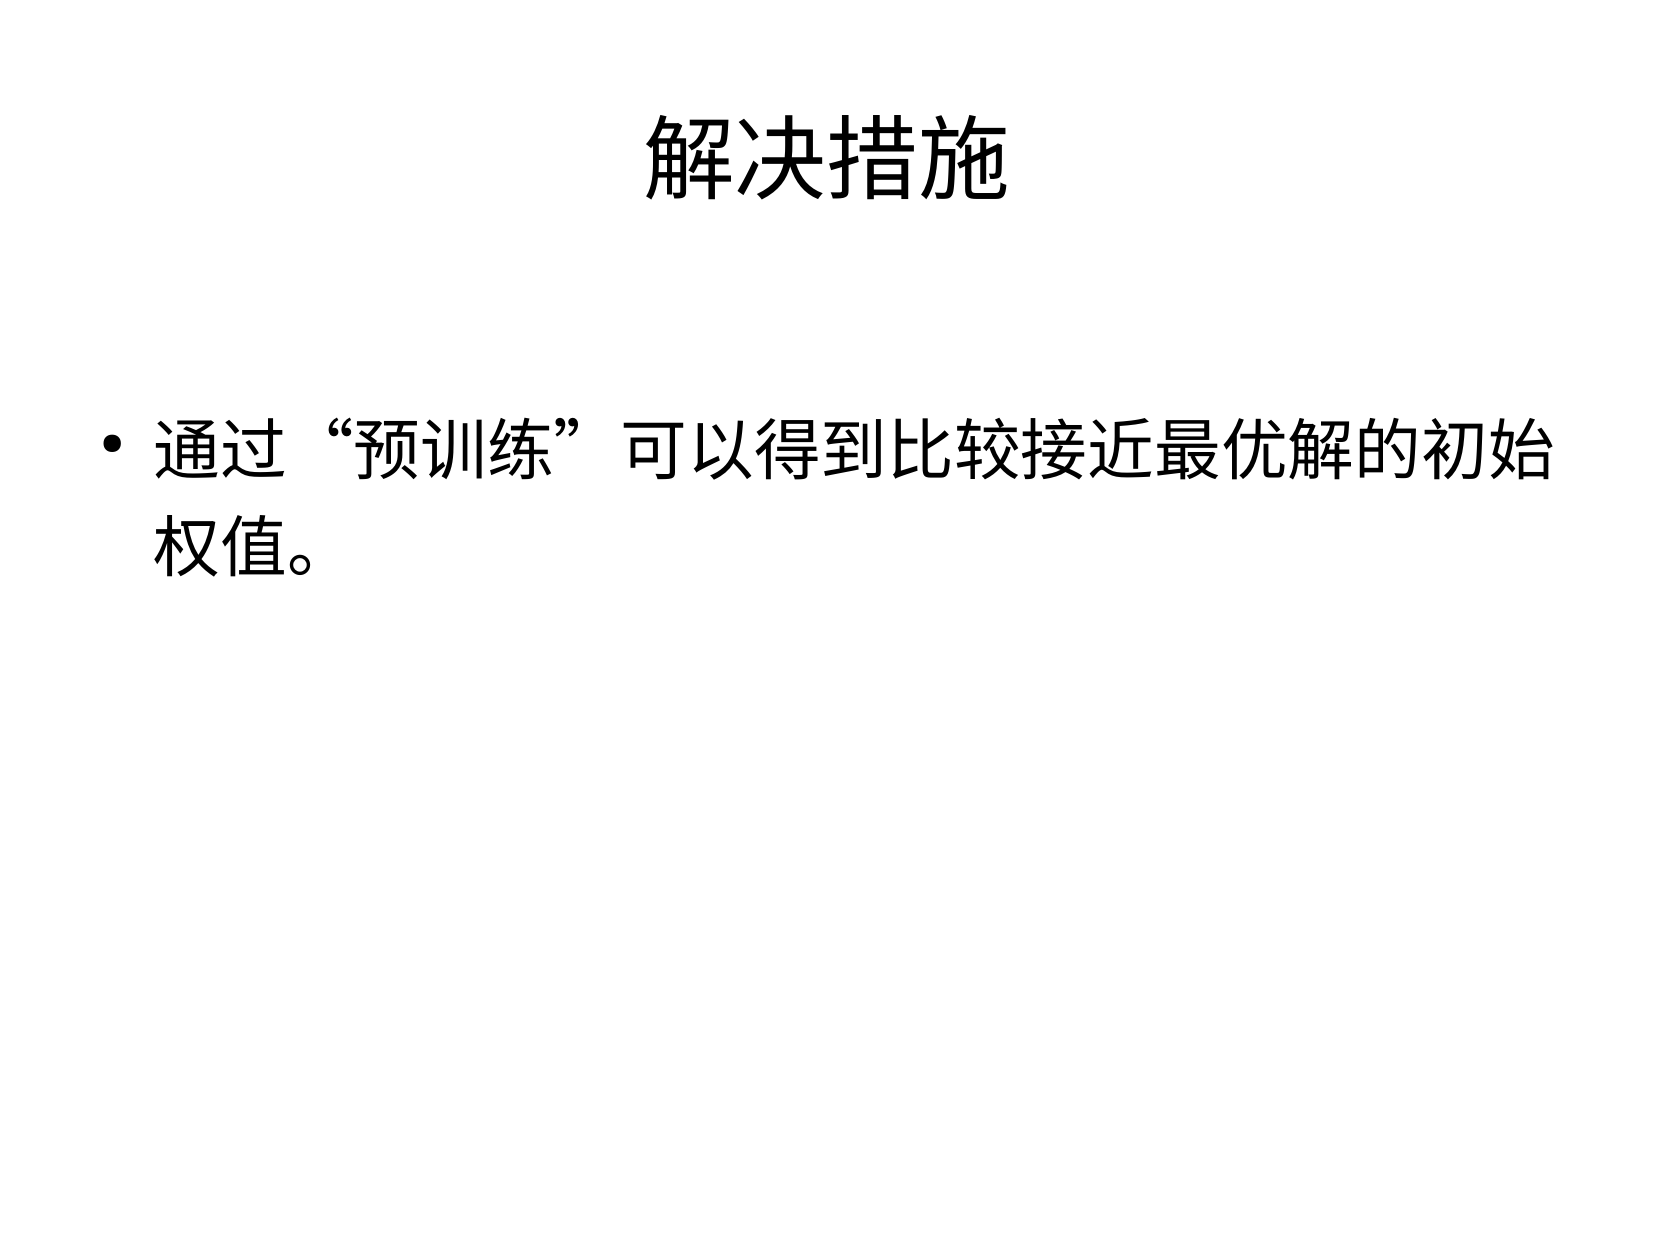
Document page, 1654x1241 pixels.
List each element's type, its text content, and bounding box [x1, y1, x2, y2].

title 解决措施 [82, 49, 1571, 257]
list 通过“预训练”可以得到比较接近最优解的初始权值。 [82, 290, 1571, 1010]
